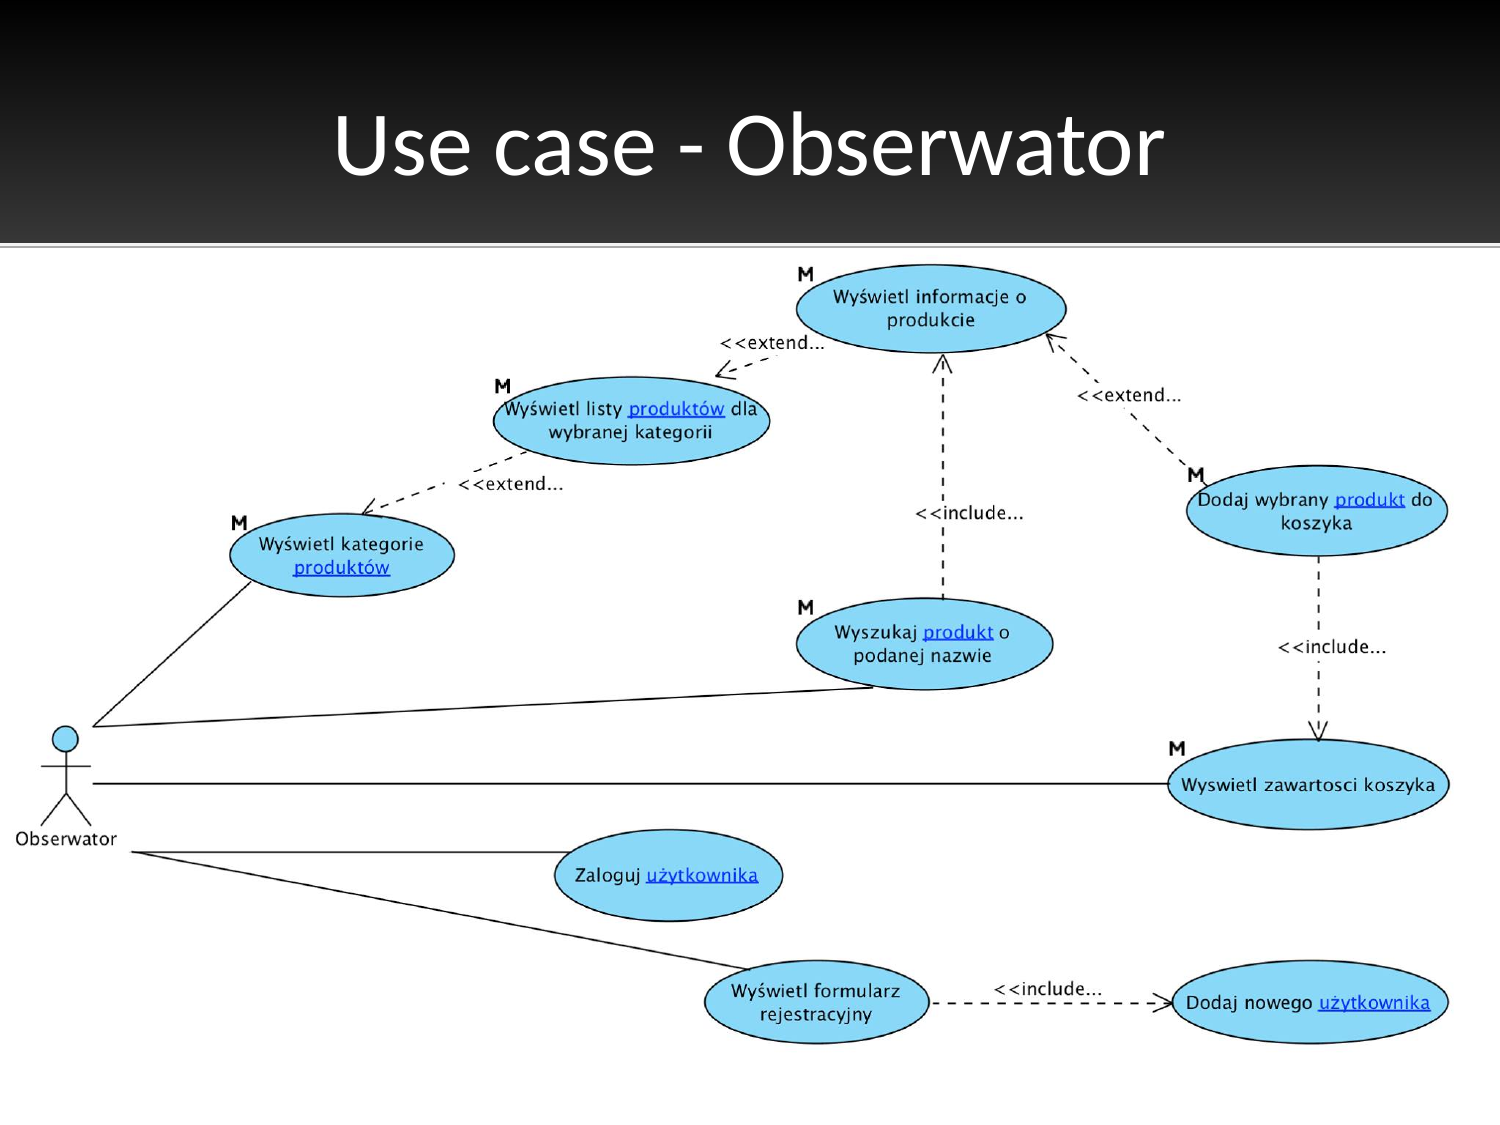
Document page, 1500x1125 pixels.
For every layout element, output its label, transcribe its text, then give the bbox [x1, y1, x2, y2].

picture [0, 243, 1500, 1125]
title Use case - Obserwator [75, 45, 1425, 233]
